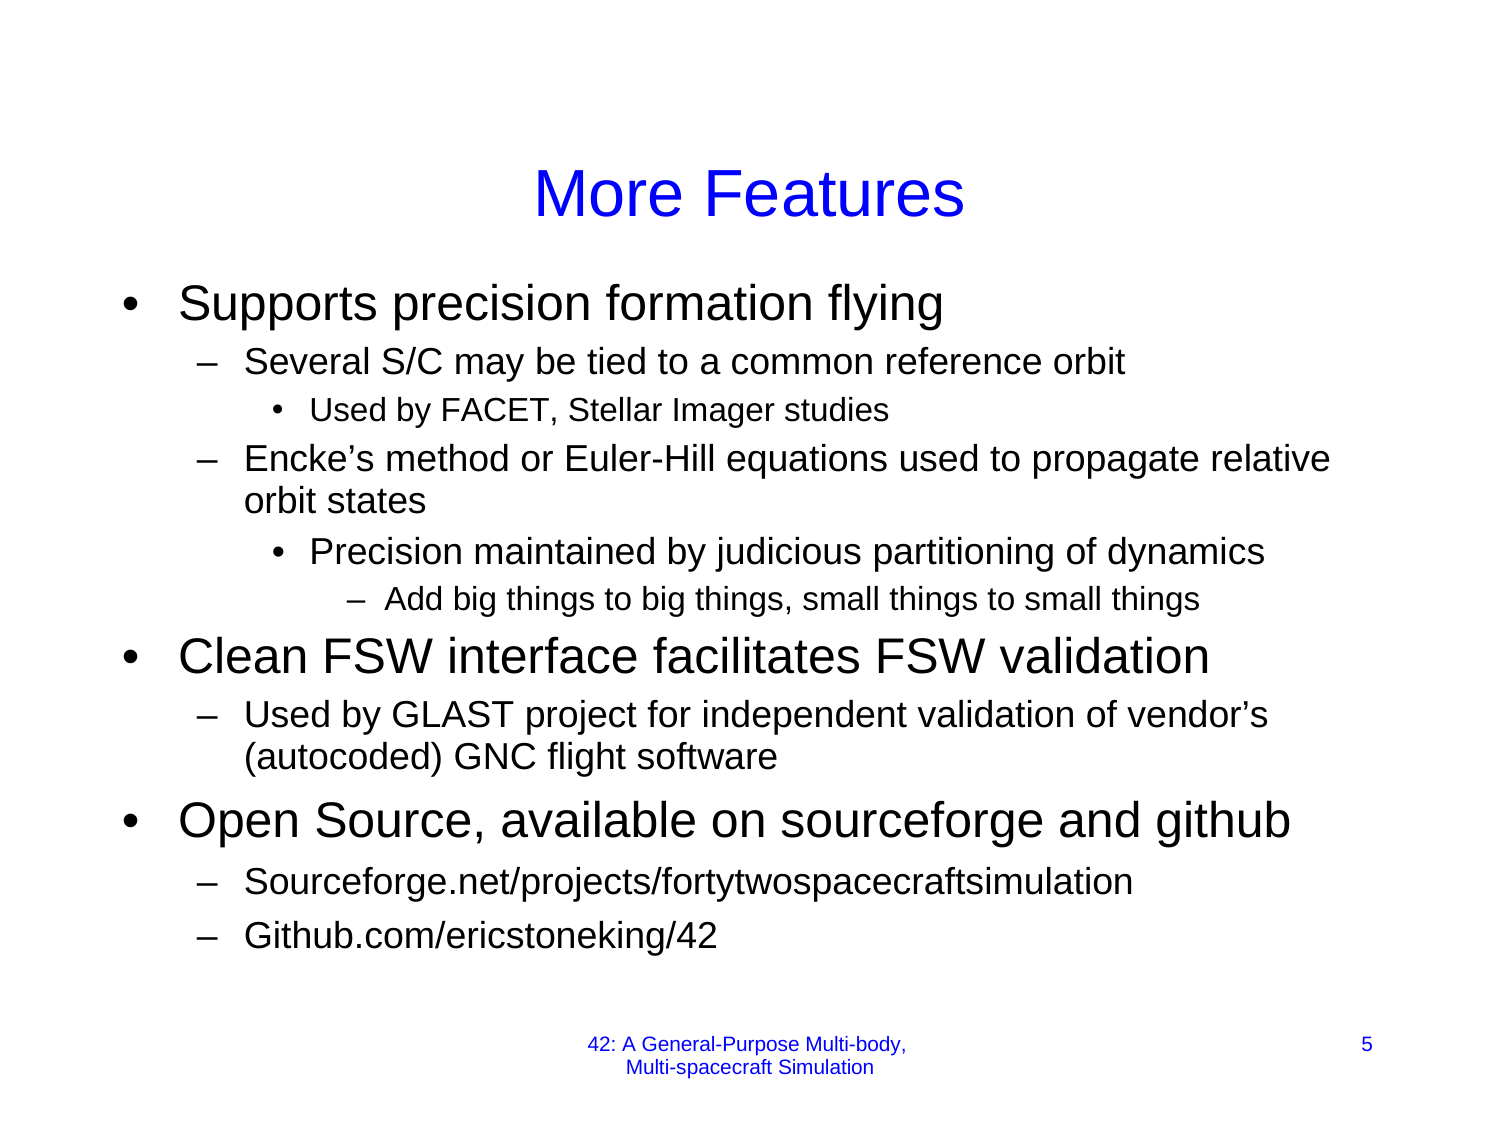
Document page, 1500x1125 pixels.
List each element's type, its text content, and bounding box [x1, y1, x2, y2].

list Supports precision formation flying Several S/C may be tied to a common reference orbit Used by FACET, Stellar Imager studies Encke’s method or Euler-Hill equations used to propagate relative orbit states Precision maintained by judicious partitioning of dynamics Add big things to big things, small things to small things Clean FSW interface facilitates FSW validation Used by GLAST project for independent validation of vendor’s (autocoded) GNC flight software Open Source, available on sourceforge and github Sourceforge.net/projects/fortytwospacecraftsimulation Github.com/ericstoneking/42 [107, 267, 1383, 943]
title More Features [112, 99, 1388, 288]
